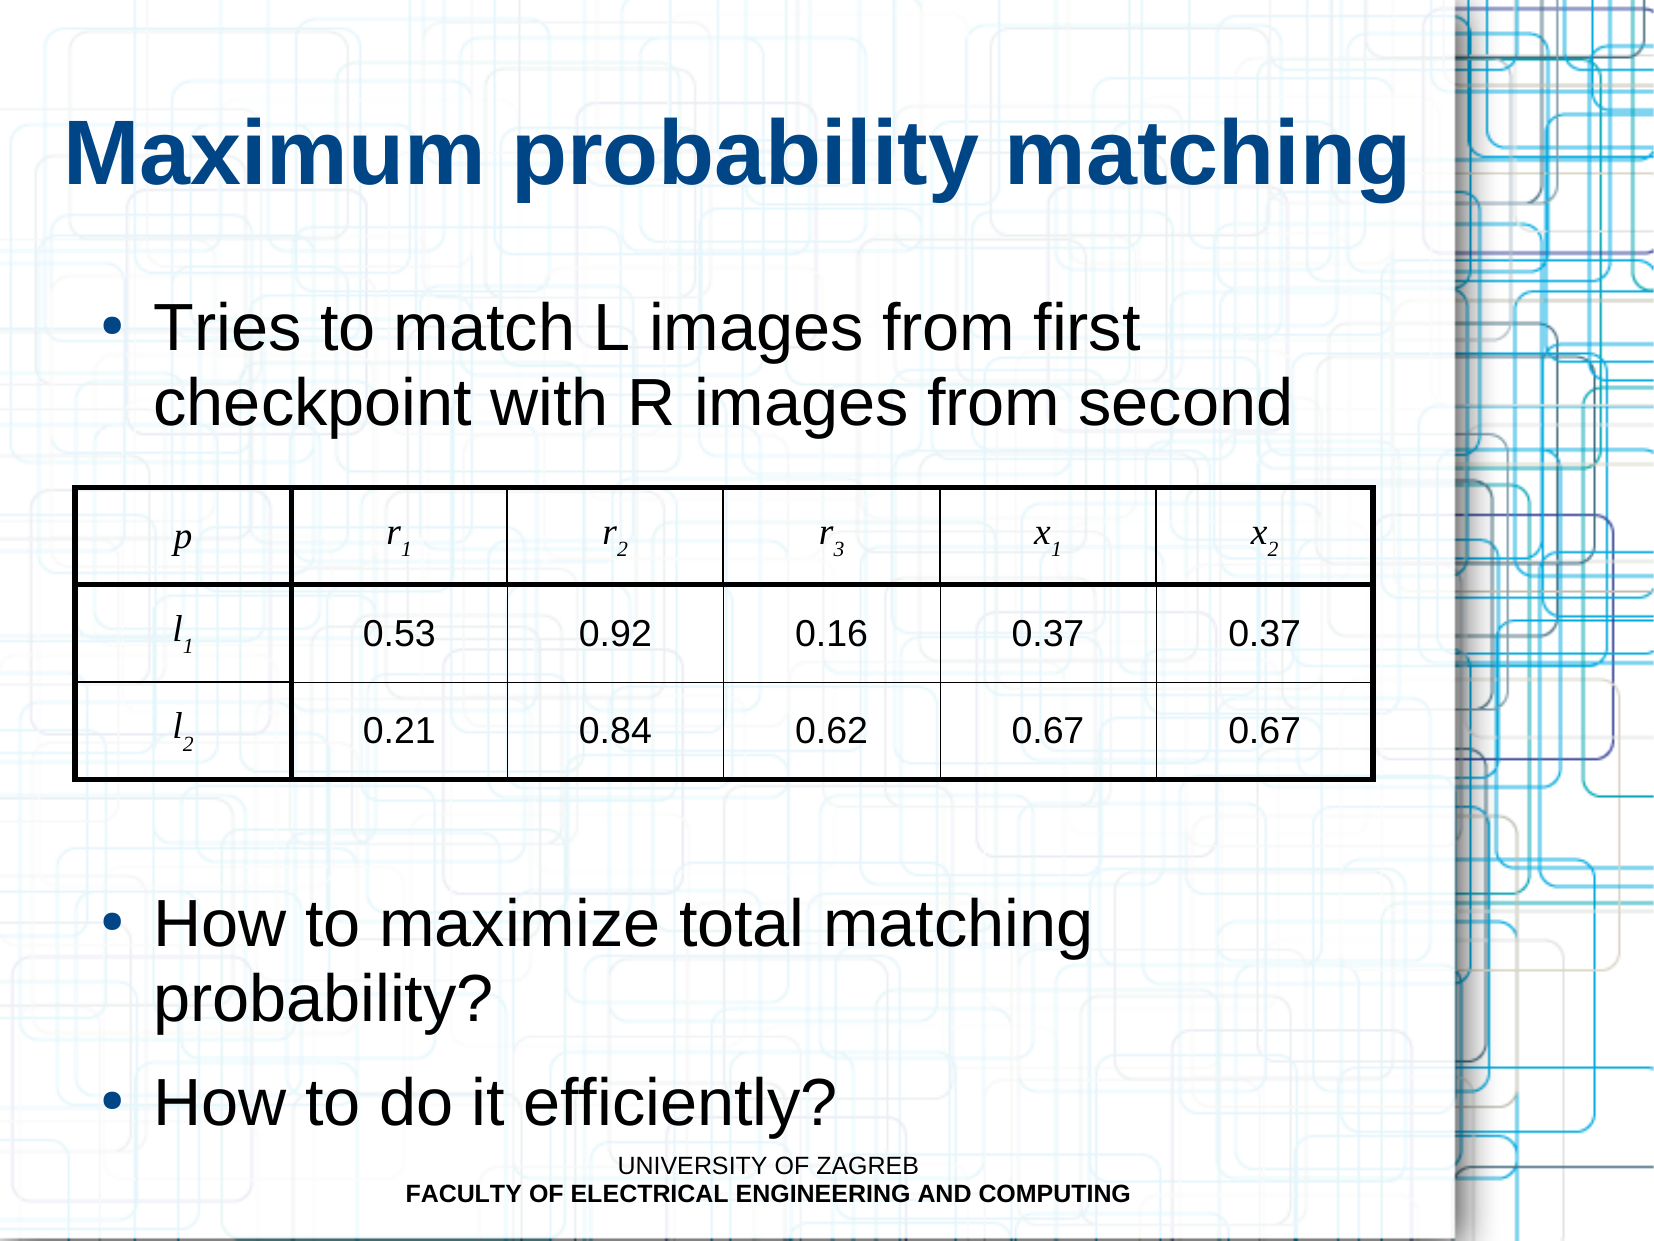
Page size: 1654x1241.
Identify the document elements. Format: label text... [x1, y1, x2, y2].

table_cell 0.67 [1157, 683, 1370, 777]
table_cell l1 [78, 587, 289, 681]
table_header p [78, 490, 289, 582]
title Maximum probability matching [59, 49, 1418, 257]
table_cell 0.67 [941, 683, 1156, 777]
table_cell 0.92 [508, 587, 723, 682]
table_header r3 [724, 490, 939, 582]
picture [0, 0, 1654, 1241]
table_header x1 [941, 490, 1155, 582]
table_cell 0.16 [724, 587, 940, 682]
list Tries to match L images from first checkpoint with R images from second How to maximize total matching probability? How to do it efficiently? [82, 290, 1418, 1241]
table_cell 0.62 [724, 683, 940, 777]
table_header r1 [294, 490, 506, 582]
table_cell 0.53 [294, 587, 507, 682]
table_cell 0.21 [294, 683, 507, 777]
table_cell 0.84 [508, 683, 723, 777]
table_cell l2 [78, 683, 289, 777]
table_header r2 [508, 490, 722, 582]
table_header x2 [1157, 490, 1370, 582]
table_cell 0.37 [1157, 587, 1370, 682]
table_cell 0.37 [941, 587, 1156, 682]
